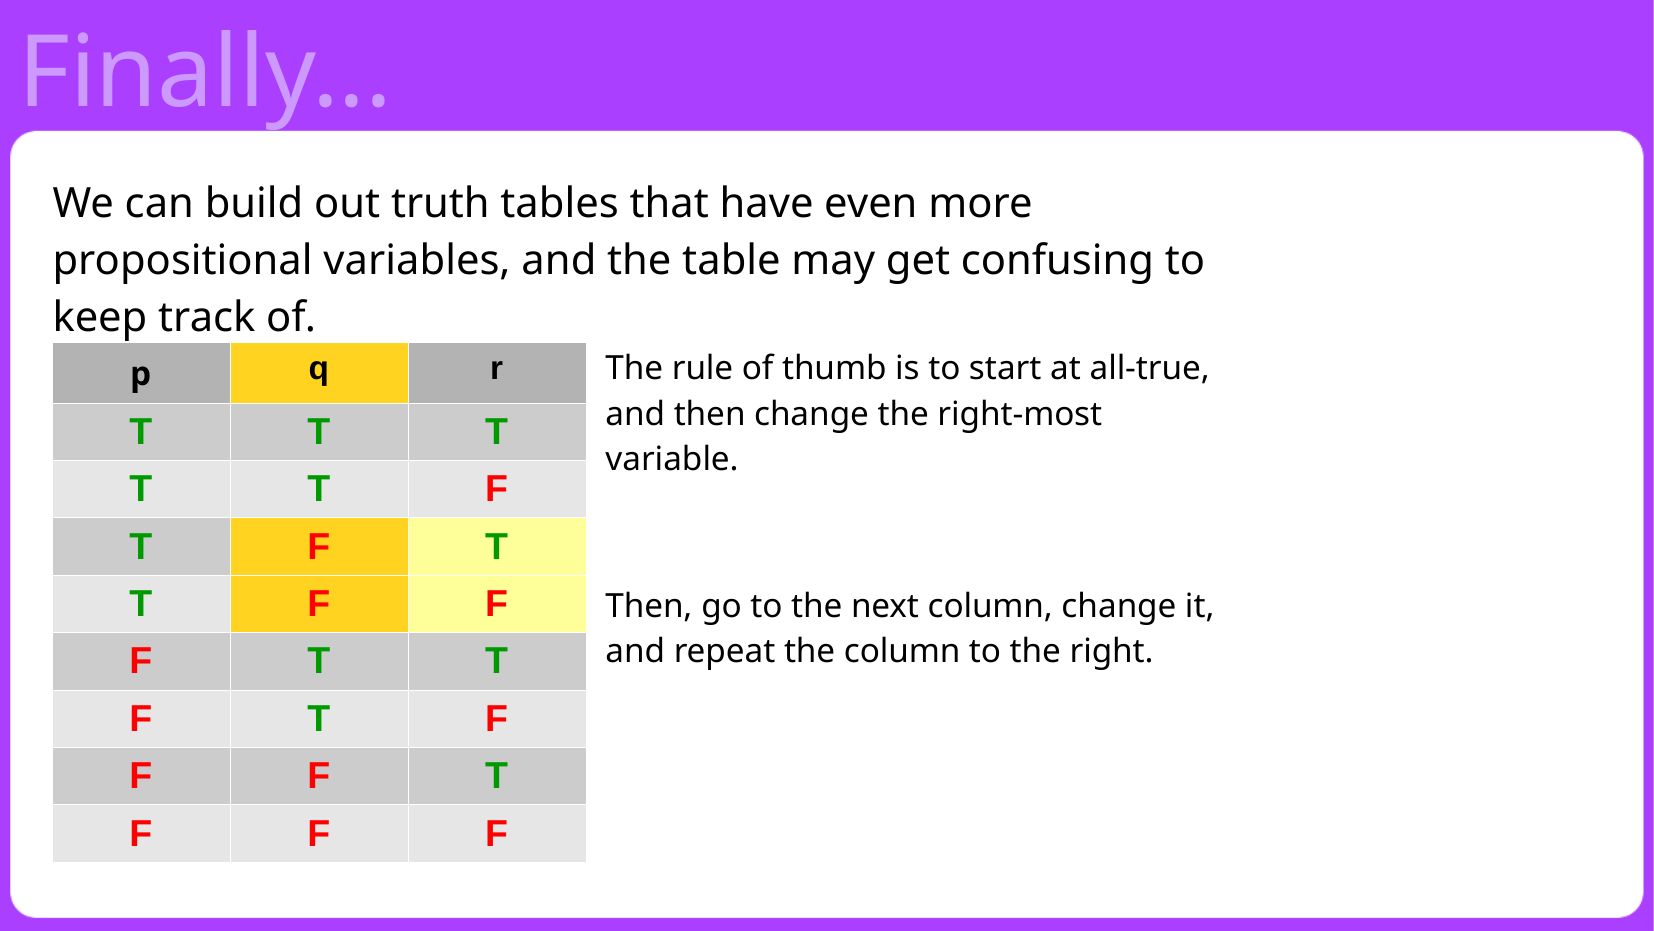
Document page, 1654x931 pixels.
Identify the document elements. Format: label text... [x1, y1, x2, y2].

table_cell T [53, 404, 230, 460]
table_cell F [231, 748, 408, 804]
table_cell F [53, 805, 230, 862]
table_cell T [409, 748, 586, 804]
table_cell T [53, 518, 230, 575]
table_cell F [409, 461, 586, 517]
table_cell F [53, 691, 230, 747]
text_box We can build out truth tables that have even more propositional variables, and the table may get confusing to keep track of. [52, 172, 1234, 365]
table_cell T [409, 518, 586, 575]
table_cell T [53, 576, 230, 632]
table_cell T [231, 633, 408, 690]
table_cell F [53, 748, 230, 804]
table_cell F [409, 805, 586, 862]
table_header q [231, 343, 408, 403]
table_cell F [231, 805, 408, 862]
picture [0, 0, 1654, 931]
table_cell F [53, 633, 230, 690]
table_cell T [231, 691, 408, 747]
table_cell T [231, 461, 408, 517]
table_cell T [409, 633, 586, 690]
table_header r [409, 343, 586, 403]
table_cell F [231, 518, 408, 575]
table_cell F [409, 576, 586, 632]
text_box The rule of thumb is to start at all-true, and then change the right-most variable. Then, go to the next column, change it, and repeat the column to the right. [605, 344, 1234, 858]
table_cell T [409, 404, 586, 460]
title Finally... [18, 8, 1574, 126]
table_cell T [53, 461, 230, 517]
table_cell T [231, 404, 408, 460]
table_cell F [409, 691, 586, 747]
table_cell F [231, 576, 408, 632]
table_header p [53, 343, 230, 403]
